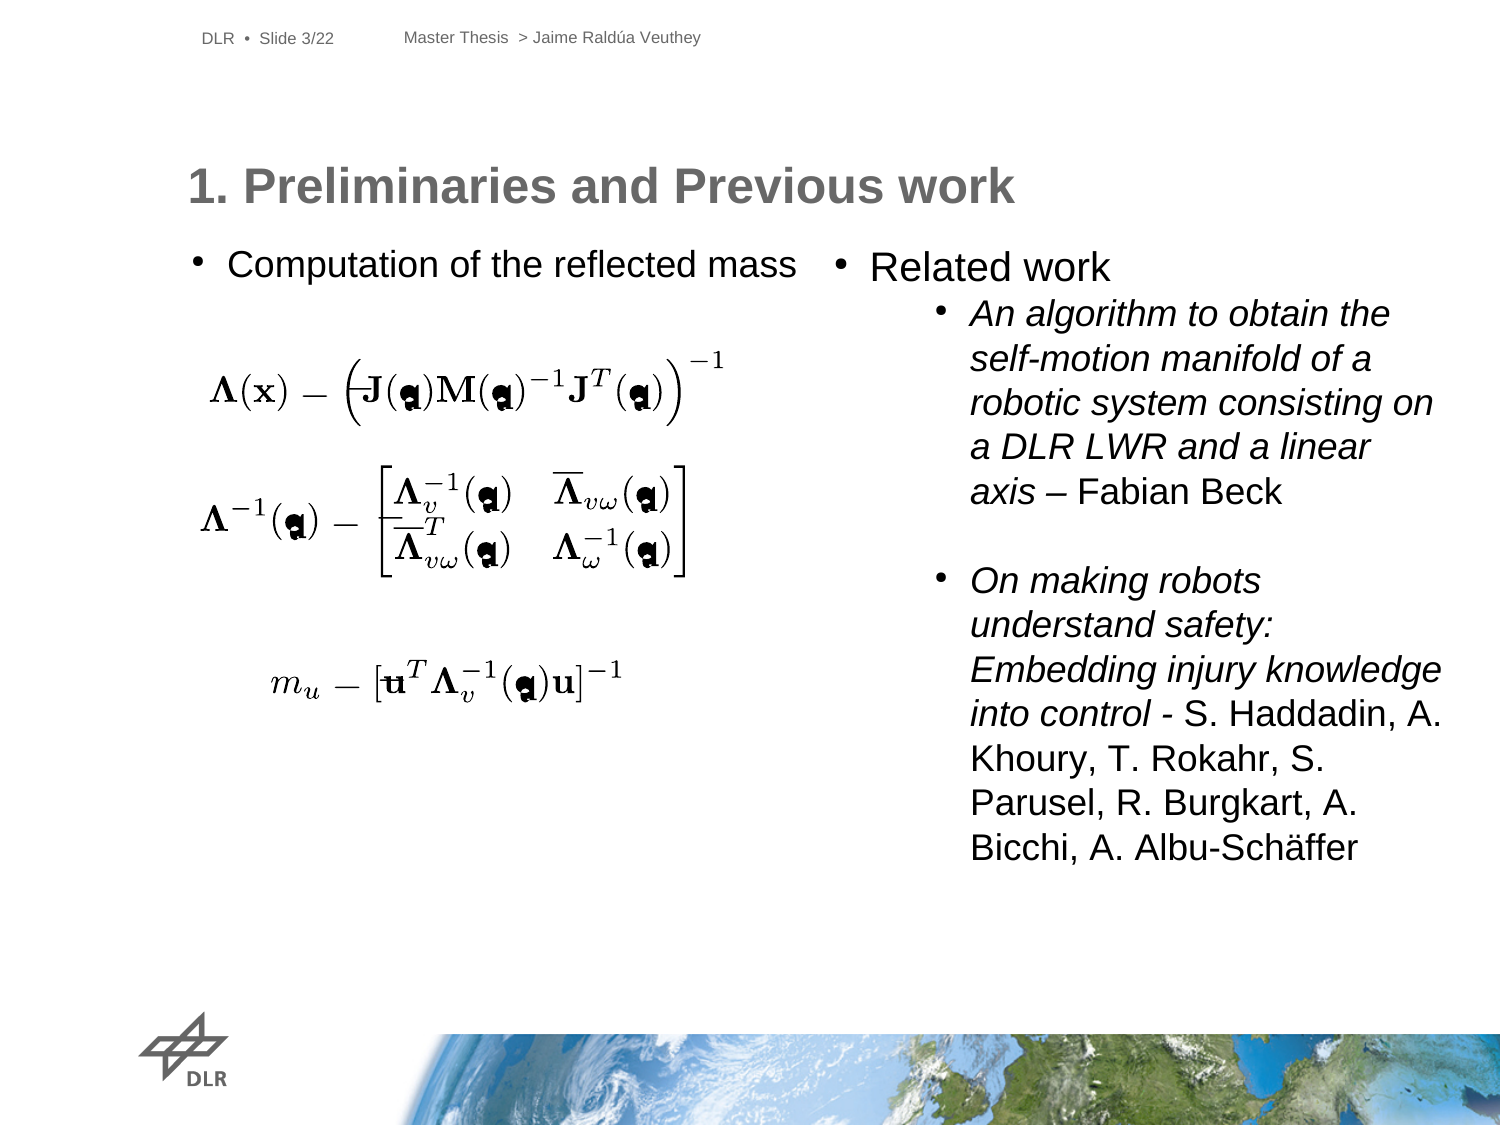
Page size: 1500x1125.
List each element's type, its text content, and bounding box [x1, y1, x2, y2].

list Computation of the reflected mass [187, 239, 800, 893]
text_box [208, 350, 726, 427]
title 1. Preliminaries and Previous work [187, 153, 1392, 275]
list Related work An algorithm to obtain the self-motion manifold of a robotic system consisting on a DLR LWR and a linear axis – Fabian Beck On making robots understand safety: Embedding injury knowledge into control - S. Haddadin, A. Khoury, T. Rokahr, S. Parusel, R. Burgkart, A. Bicchi, A. Albu-Schäffer [830, 239, 1443, 893]
text_box [199, 465, 696, 578]
text_box [270, 659, 624, 703]
picture [0, 1007, 1500, 1125]
